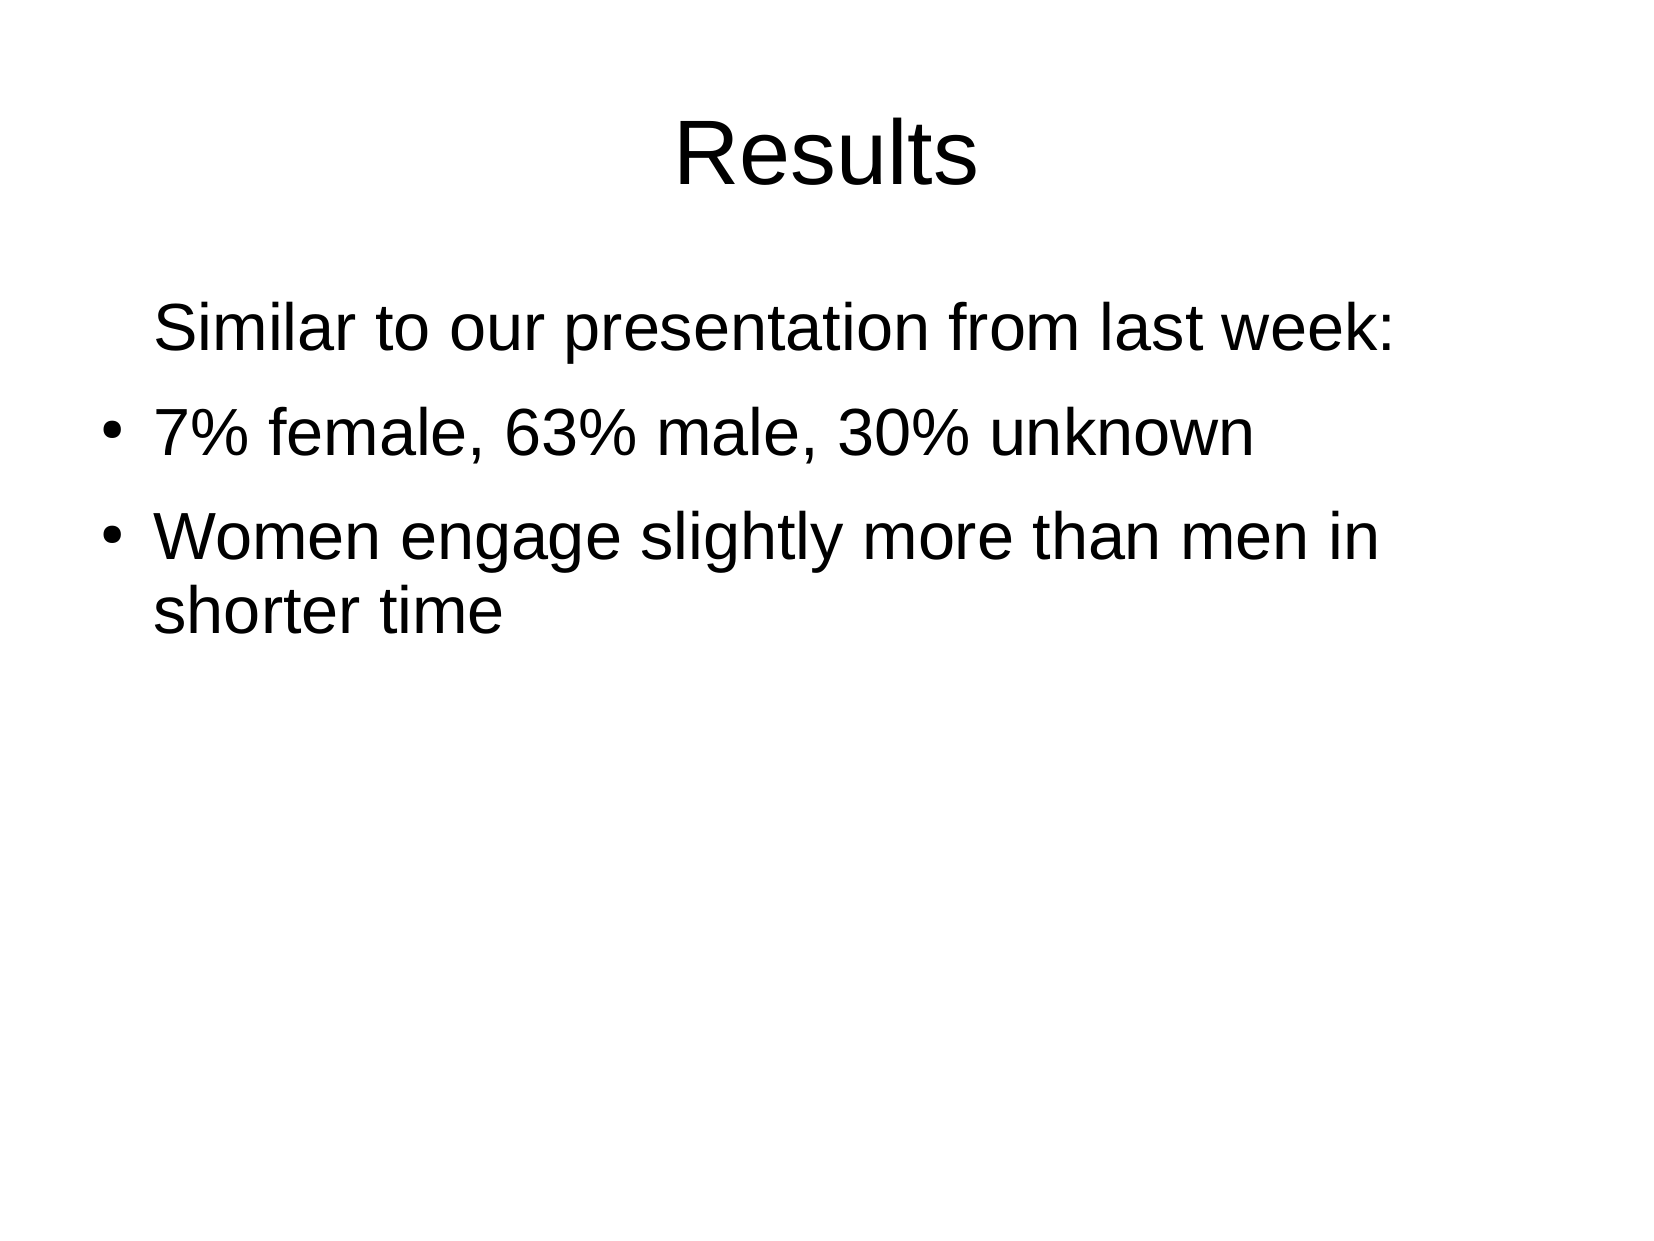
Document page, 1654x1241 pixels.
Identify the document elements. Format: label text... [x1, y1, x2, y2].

title Results [82, 49, 1571, 257]
list Similar to our presentation from last week: 7% female, 63% male, 30% unknown Women engage slightly more than men in shorter time [82, 290, 1571, 1010]
